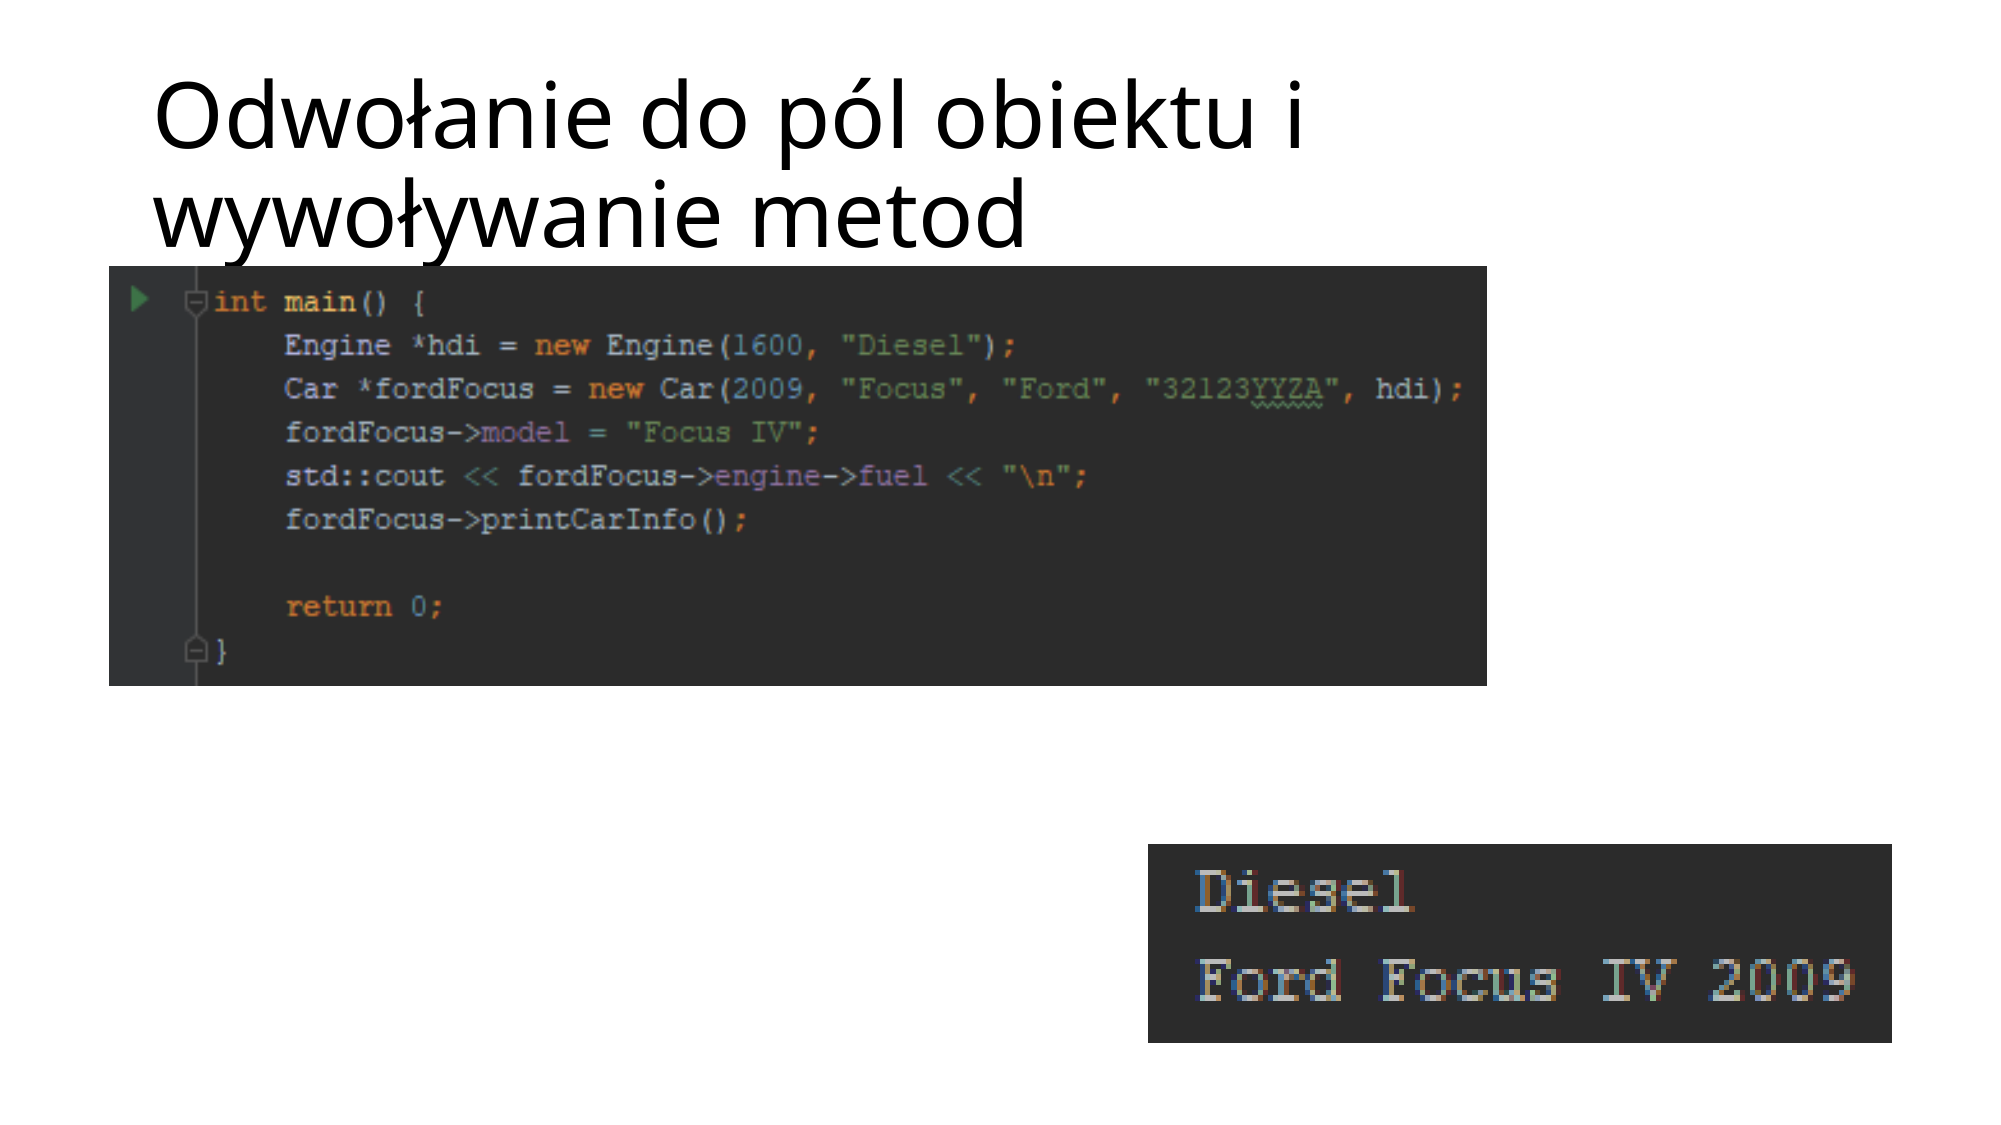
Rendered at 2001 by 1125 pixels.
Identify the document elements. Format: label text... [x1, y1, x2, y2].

picture [109, 266, 1487, 686]
title Odwołanie do pól obiektu i wywoływanie metod [137, 59, 1863, 278]
picture [1148, 844, 1892, 1043]
